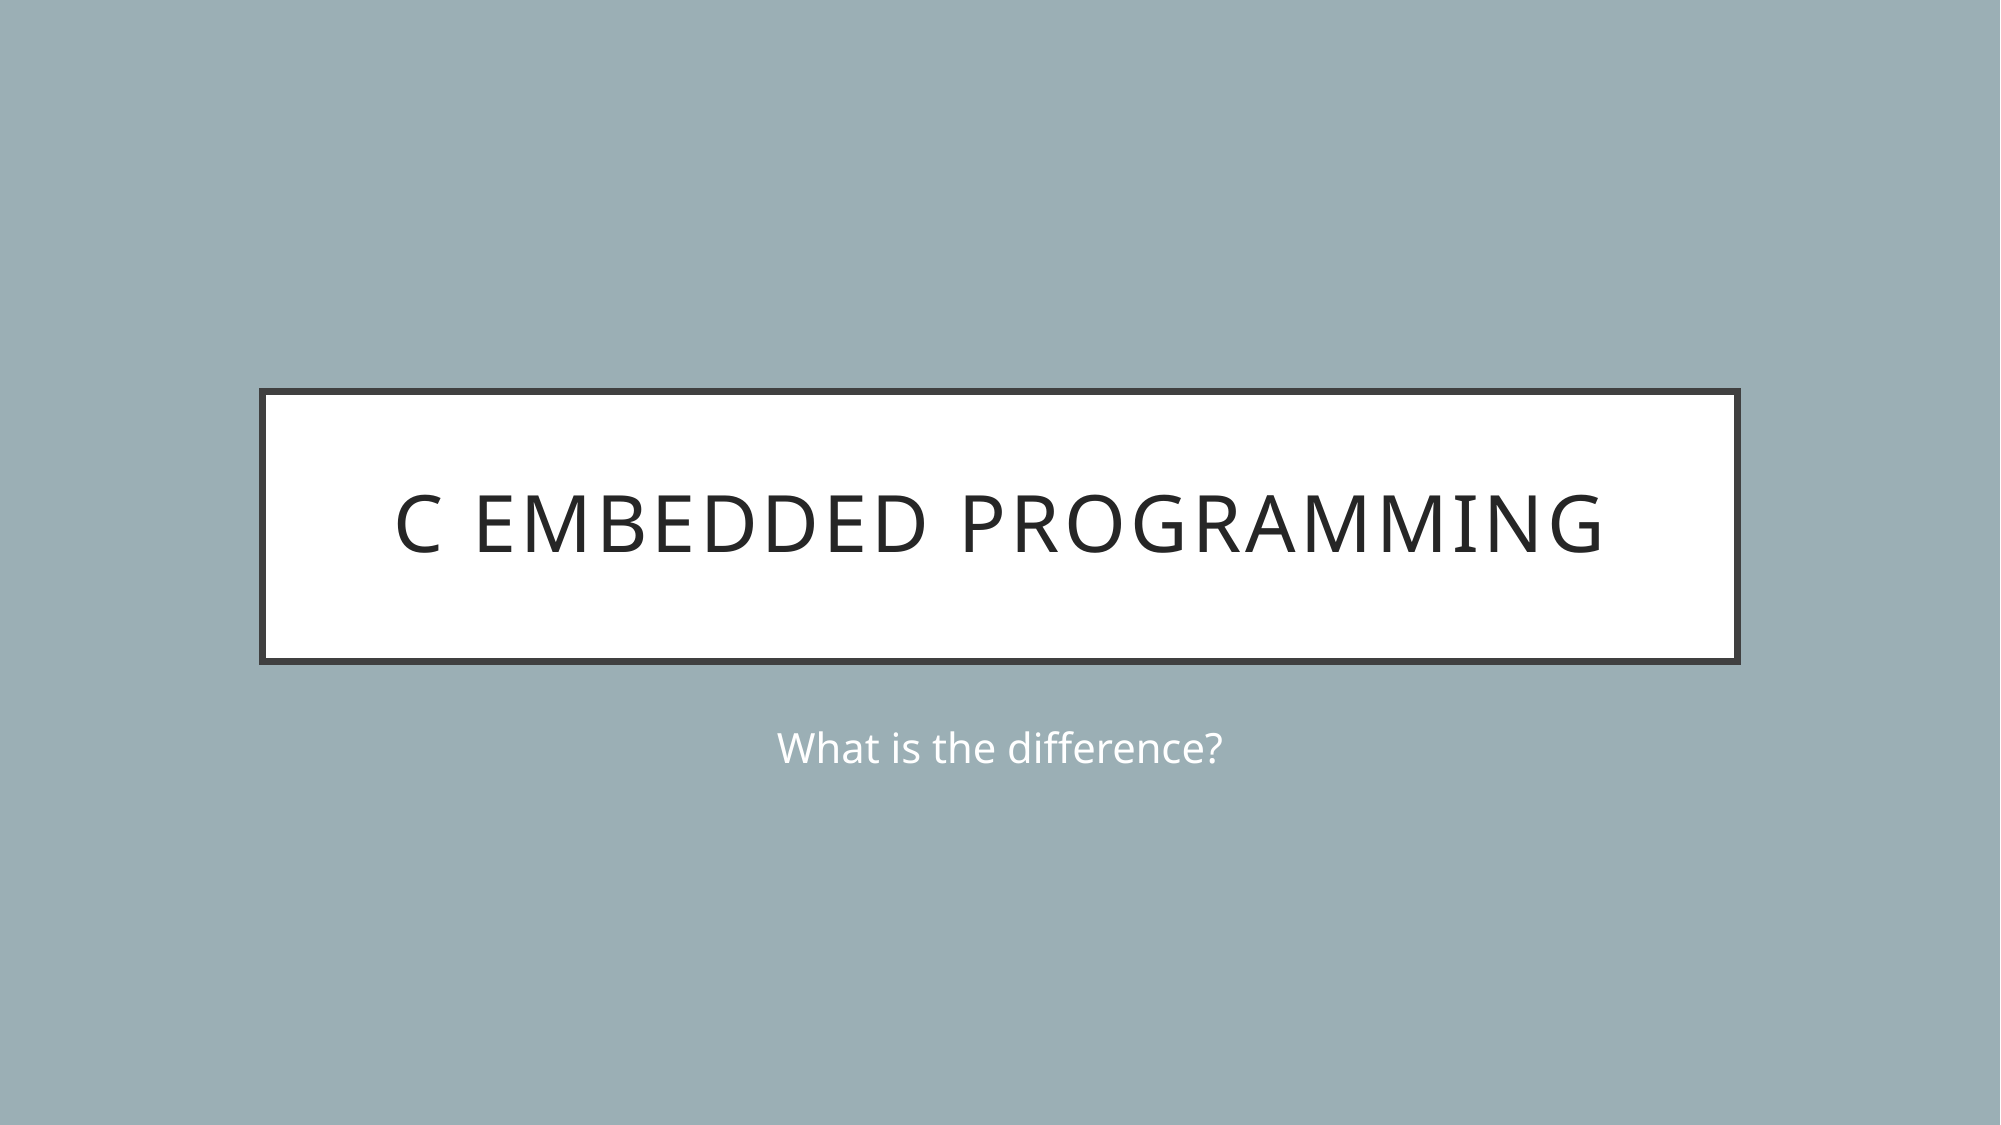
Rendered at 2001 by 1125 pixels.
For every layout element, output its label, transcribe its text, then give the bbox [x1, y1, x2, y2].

subtitle What is the difference? [442, 713, 1558, 918]
title C embedded programming [262, 391, 1738, 662]
